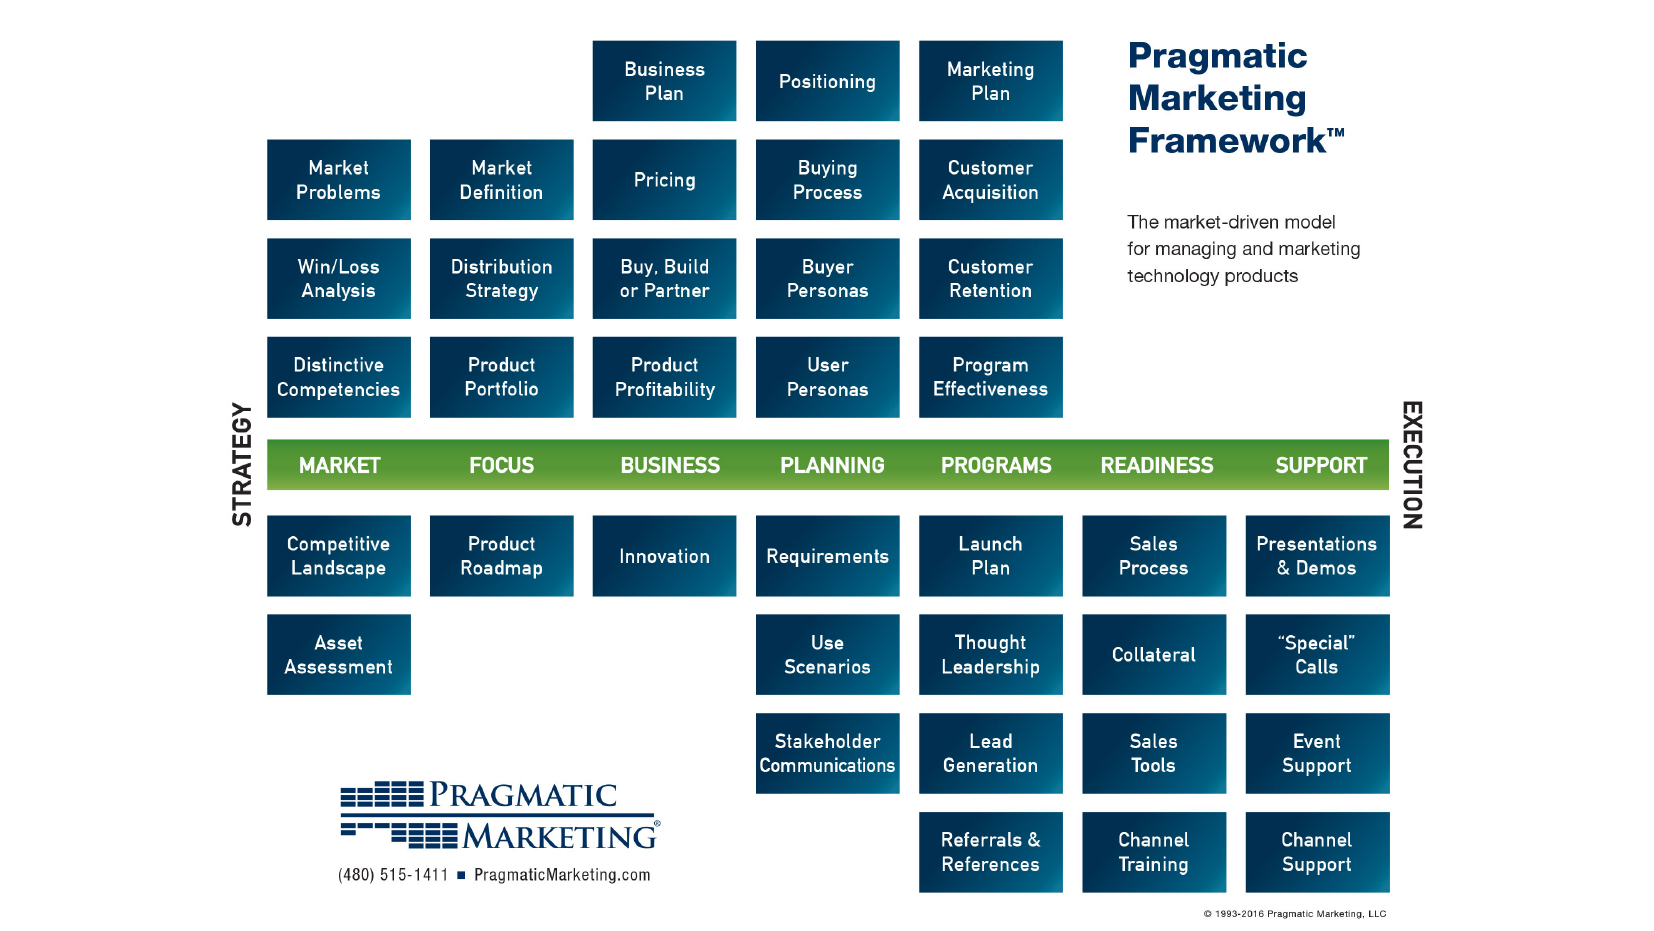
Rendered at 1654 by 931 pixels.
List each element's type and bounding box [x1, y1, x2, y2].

picture [215, 0, 1439, 931]
